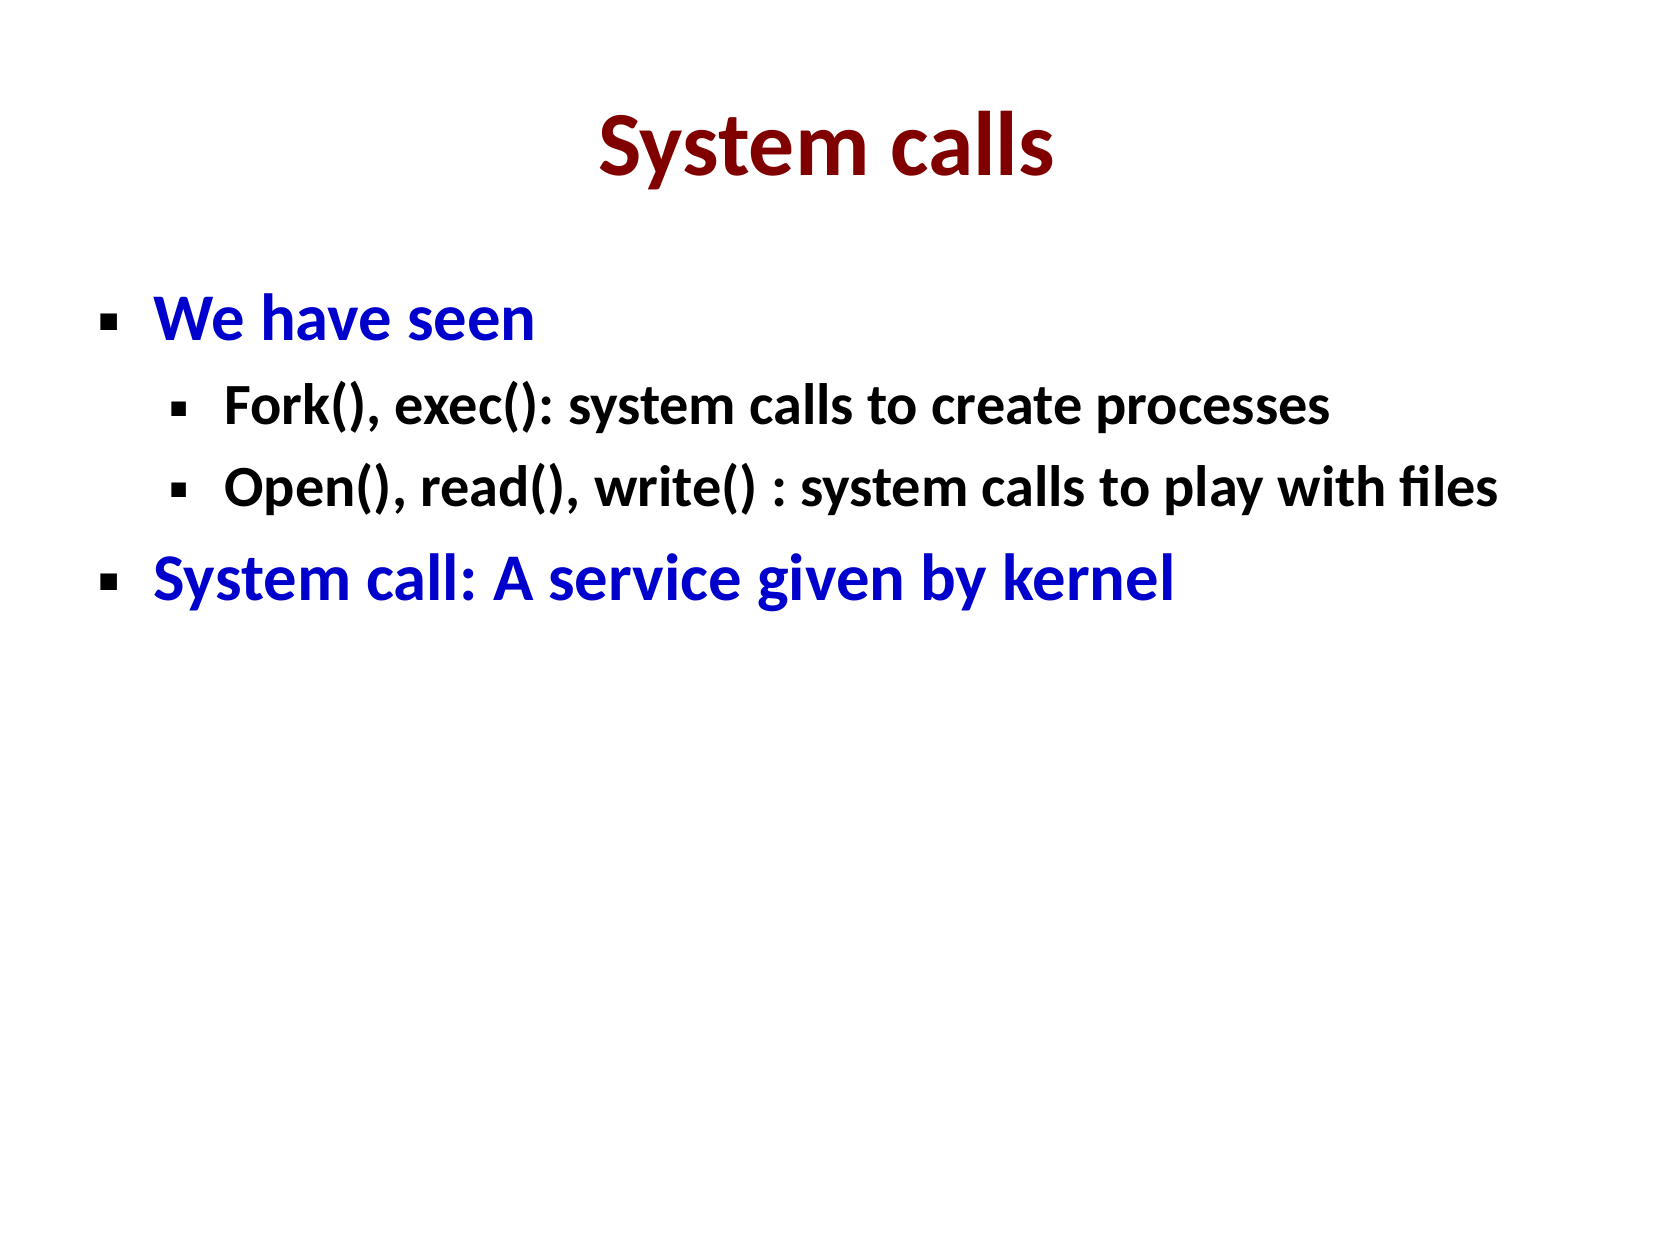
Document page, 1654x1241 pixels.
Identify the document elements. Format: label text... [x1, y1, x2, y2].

title System calls [82, 49, 1571, 257]
list We have seen Fork(), exec(): system calls to create processes Open(), read(), write() : system calls to play with files System call: A service given by kernel [82, 290, 1571, 1010]
